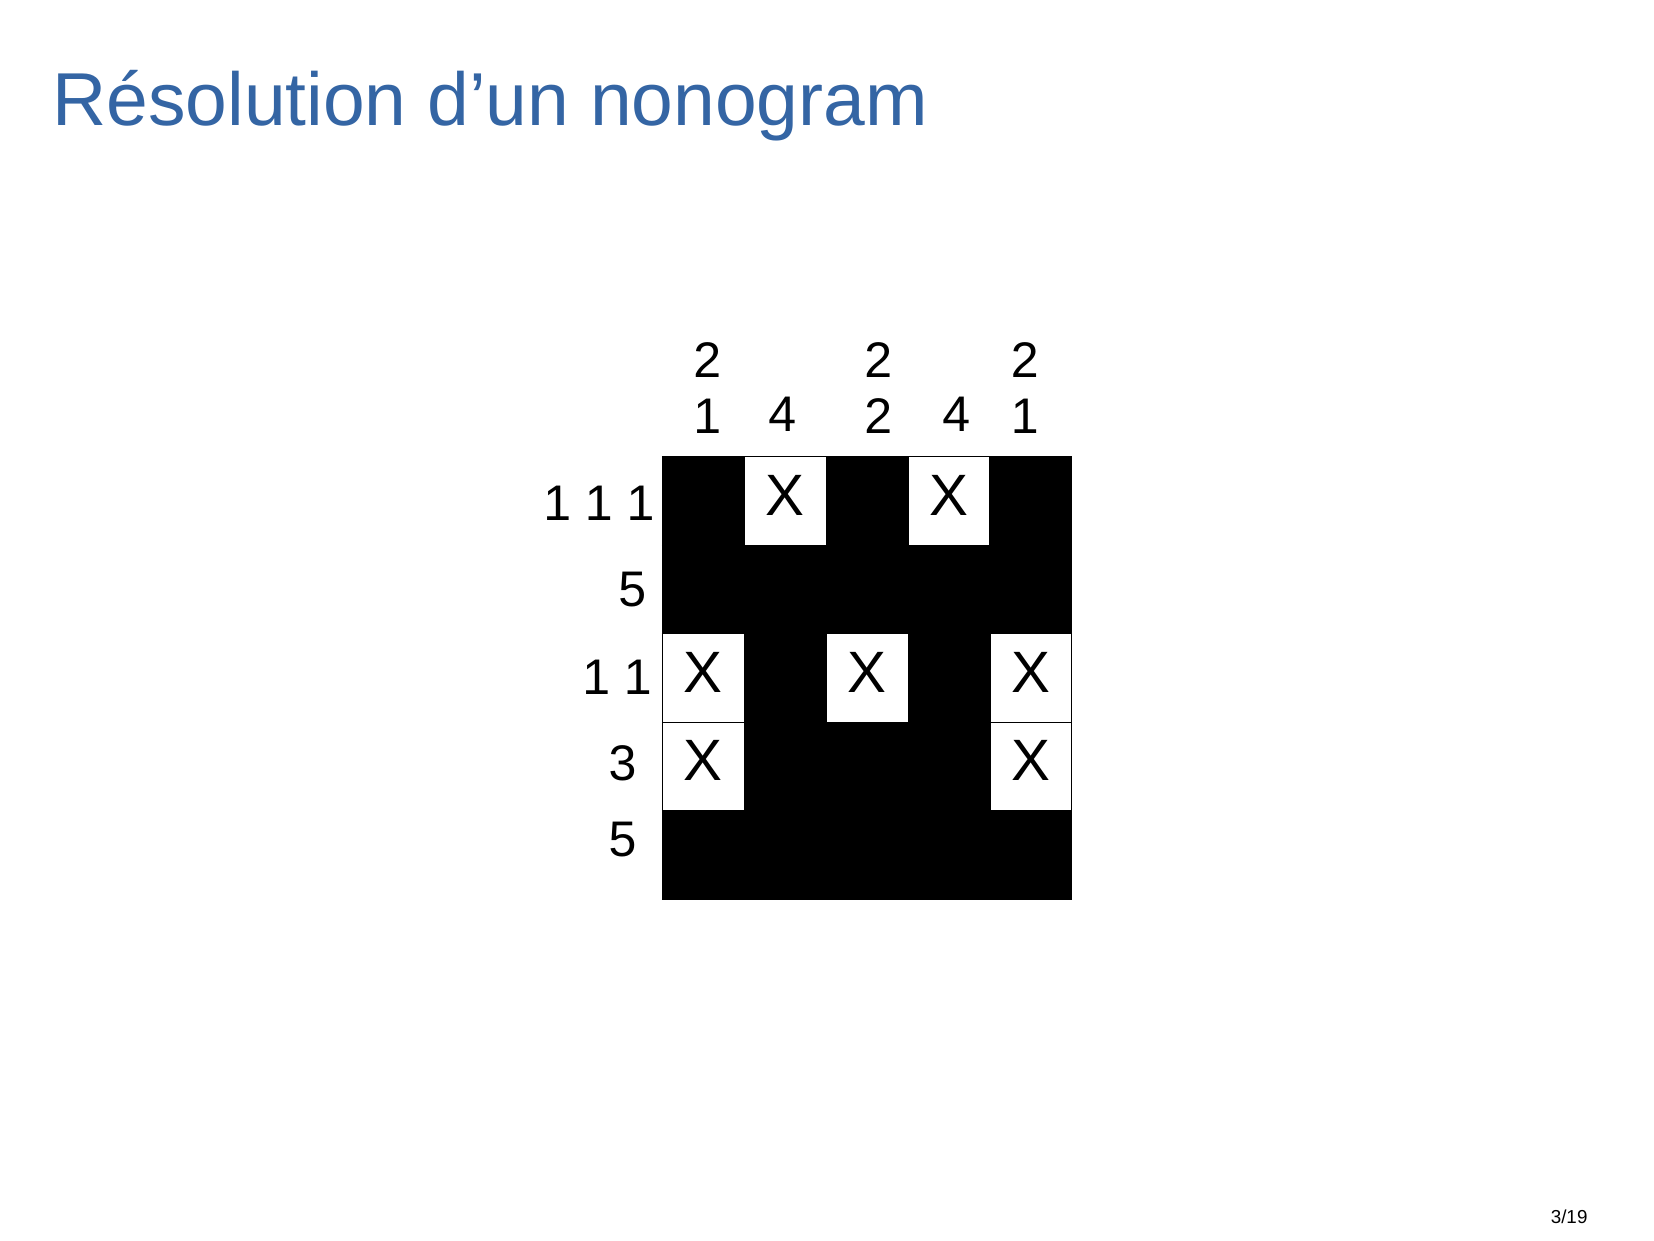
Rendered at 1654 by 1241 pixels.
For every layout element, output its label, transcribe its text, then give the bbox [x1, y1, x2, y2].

table_header X [745, 457, 826, 545]
table_header [991, 457, 1071, 545]
table_cell [663, 811, 744, 899]
table_cell [909, 546, 989, 633]
table_cell X [663, 634, 744, 722]
table_cell [745, 811, 826, 899]
table_cell [991, 546, 1071, 633]
table_cell [827, 811, 908, 899]
text_box 4 [753, 378, 792, 455]
text_box 2 1 [996, 325, 1054, 457]
table_header [663, 457, 744, 545]
text_box 1 1 [567, 641, 681, 718]
text_box 2 1 [678, 325, 736, 457]
table_cell [745, 634, 826, 722]
table_header [827, 457, 908, 545]
table_cell X [991, 634, 1071, 722]
table_header X [909, 457, 989, 545]
text_box Résolution d’un nonogram [37, 50, 1013, 151]
table_cell [909, 634, 989, 722]
table_cell [909, 811, 989, 899]
table_cell [991, 811, 1071, 899]
text_box 1 1 1 [528, 467, 679, 554]
table_cell X [827, 634, 908, 722]
text_box 2 2 [849, 325, 888, 457]
table_cell [909, 723, 989, 810]
table_cell [827, 546, 908, 633]
table_cell X [663, 723, 744, 810]
text_box 3/19 [1536, 1198, 1613, 1235]
table_cell [827, 723, 908, 810]
text_box 5 [603, 554, 679, 642]
table_cell [745, 723, 826, 810]
text_box 5 [593, 804, 645, 880]
table_cell X [991, 723, 1071, 810]
table_cell [679, 546, 744, 633]
text_box 4 [927, 378, 966, 455]
table_cell [745, 546, 826, 633]
text_box 3 [593, 727, 652, 804]
